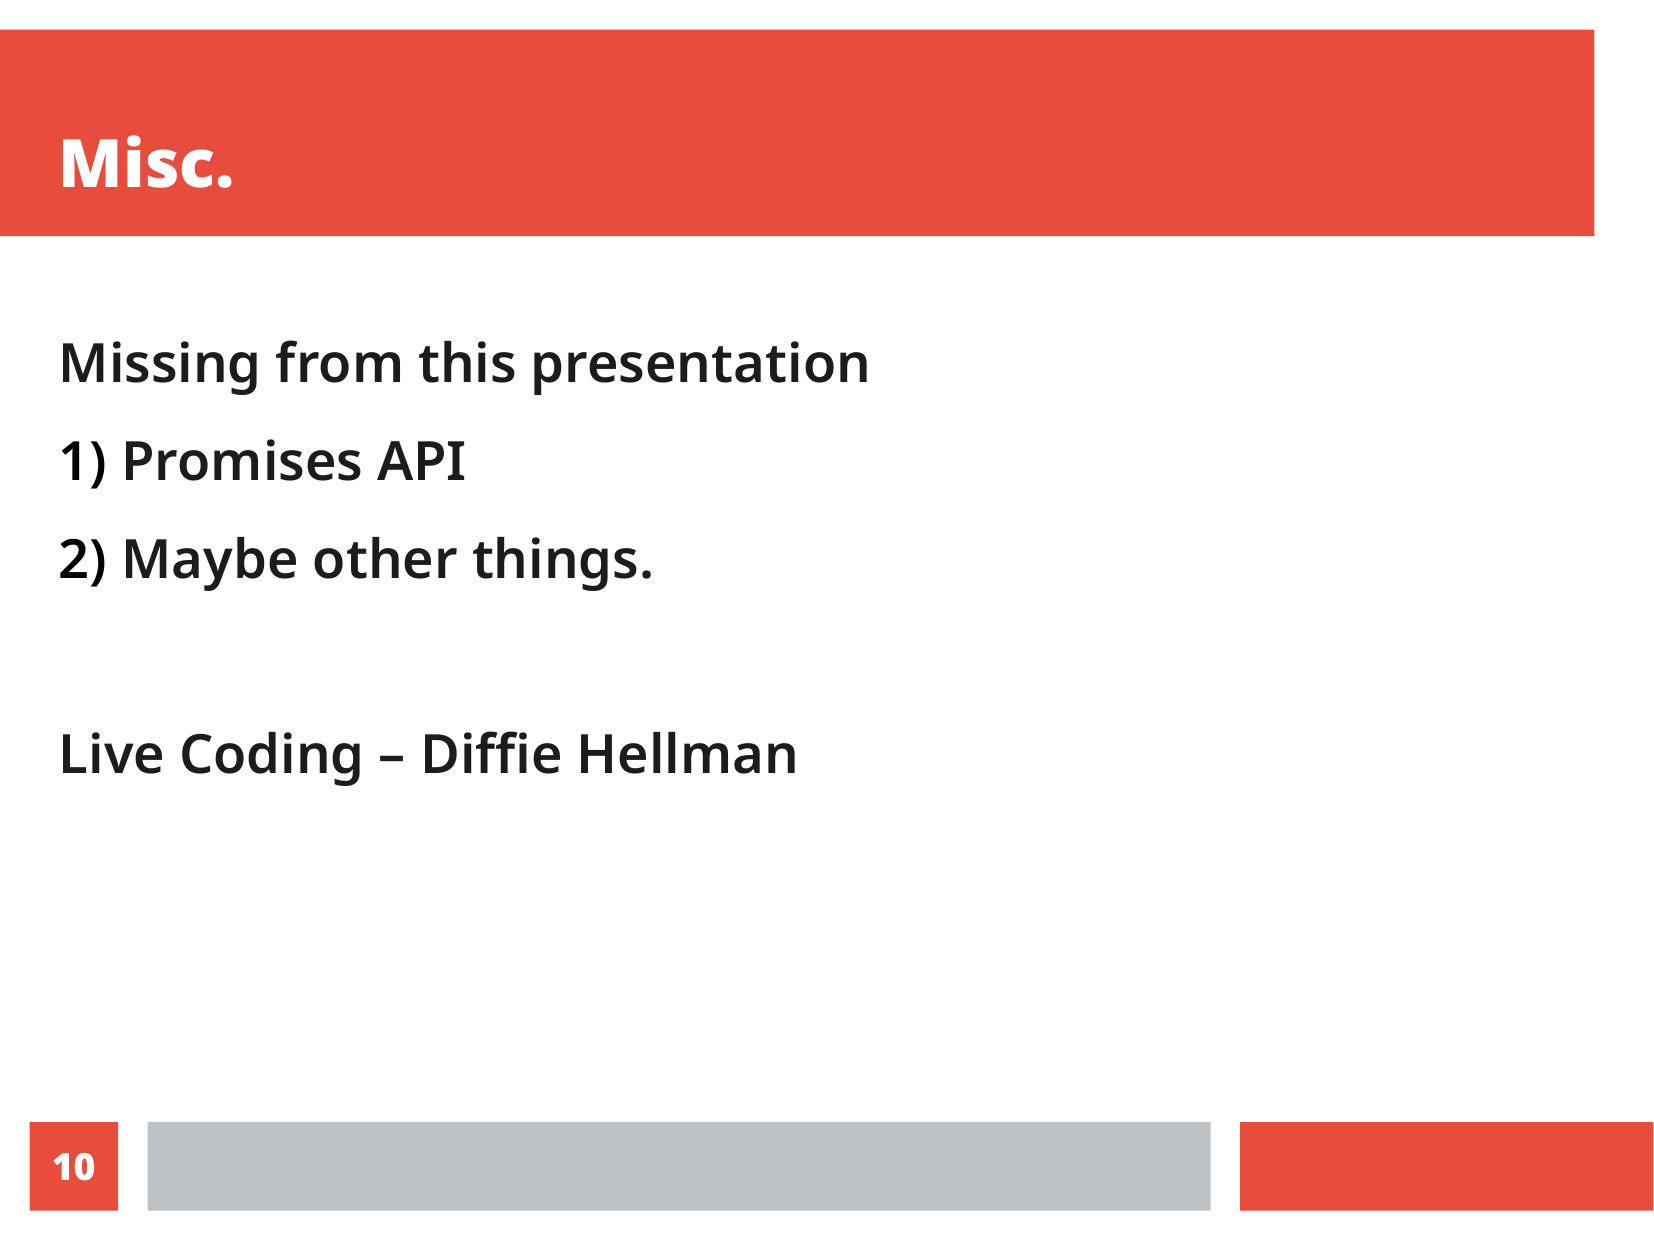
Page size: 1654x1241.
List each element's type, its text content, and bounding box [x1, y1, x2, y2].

list Missing from this presentation Promises API Maybe other things. Live Coding – Diffie Hellman [59, 324, 1565, 1093]
title Misc. [59, 59, 1595, 207]
